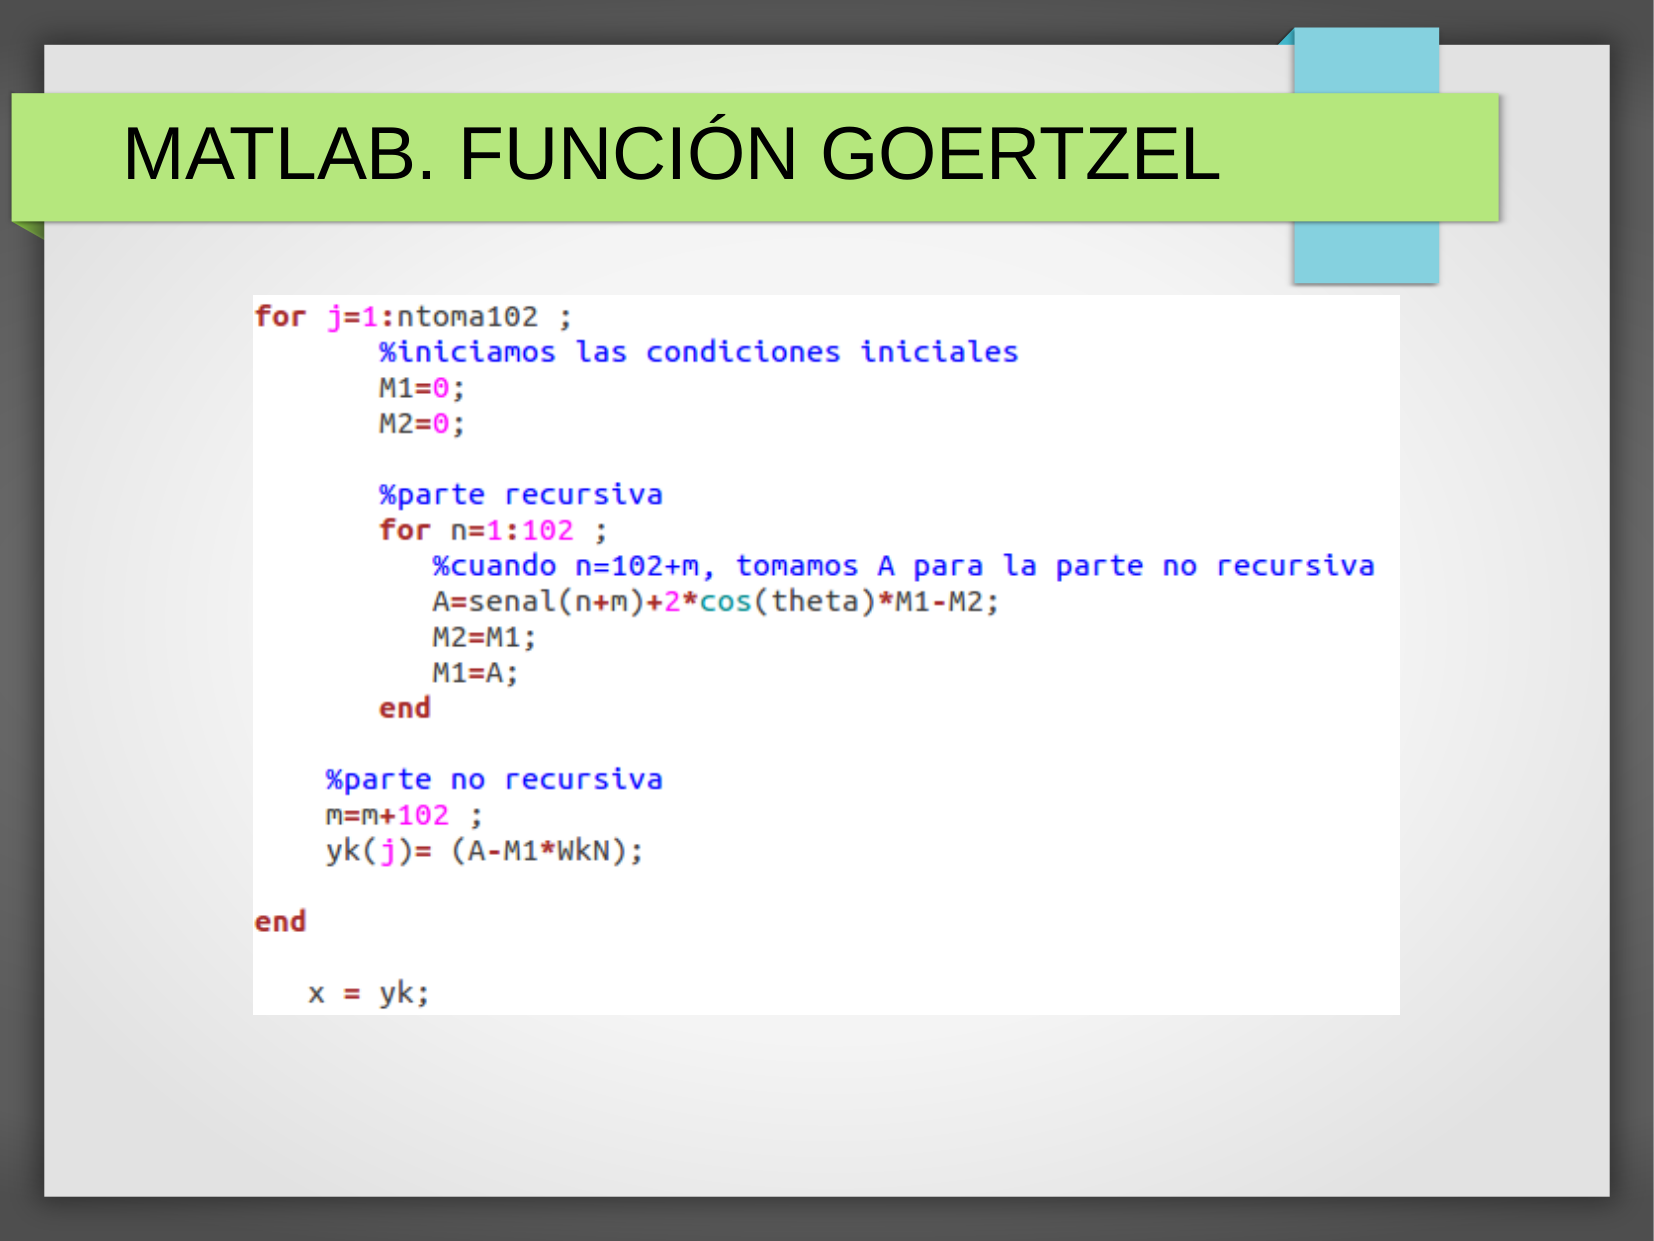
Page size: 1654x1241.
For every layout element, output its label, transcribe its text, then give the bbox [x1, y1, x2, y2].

picture [0, 0, 1654, 1241]
title MATLAB. FUNCIÓN GOERTZEL [82, 94, 1264, 213]
